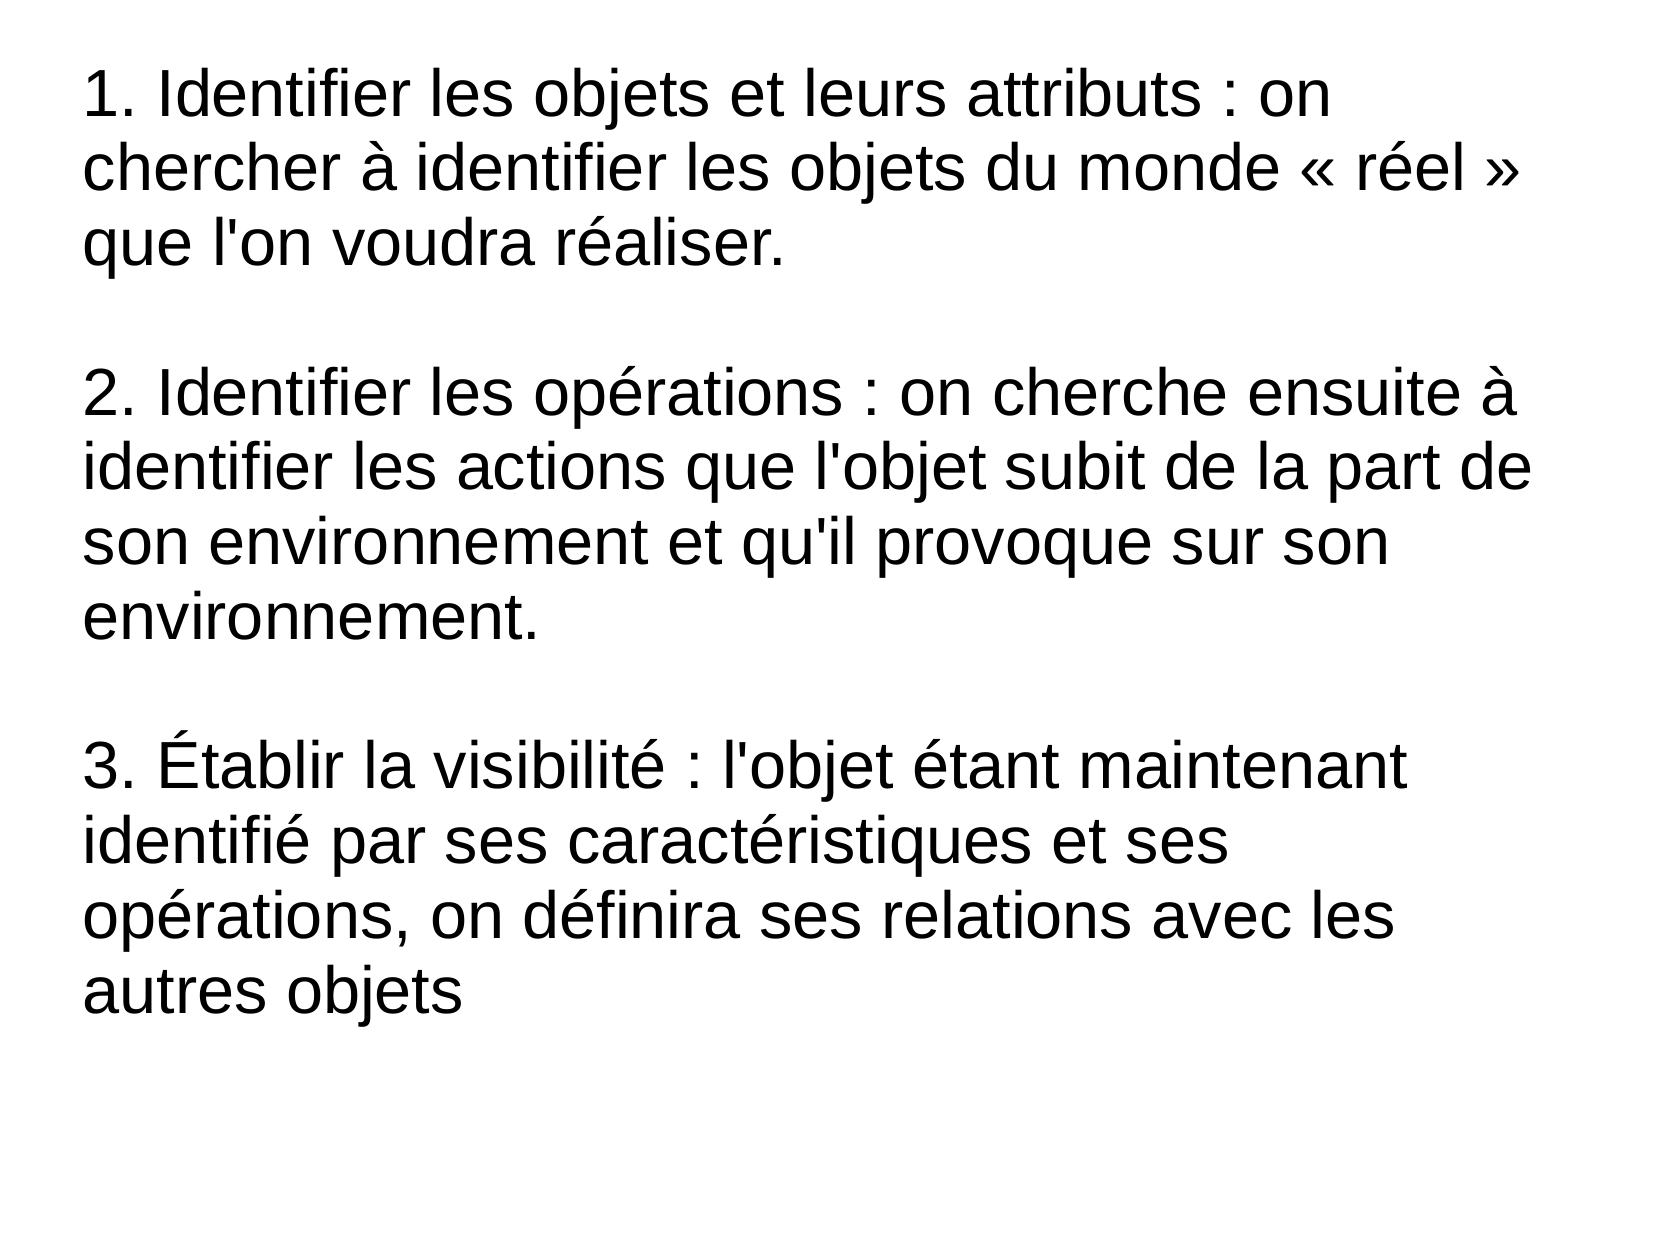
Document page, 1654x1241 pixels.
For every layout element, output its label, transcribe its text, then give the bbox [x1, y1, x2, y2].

subtitle 1. Identifier les objets et leurs attributs : on chercher à identifier les objets du monde « réel » que l'on voudra réaliser. 2. Identifier les opérations : on cherche ensuite à identifier les actions que l'objet subit de la part de son environnement et qu'il provoque sur son environnement. 3. Établir la visibilité : l'objet étant maintenant identifié par ses caractéristiques et ses opérations, on définira ses relations avec les autres objets [82, 49, 1571, 1109]
